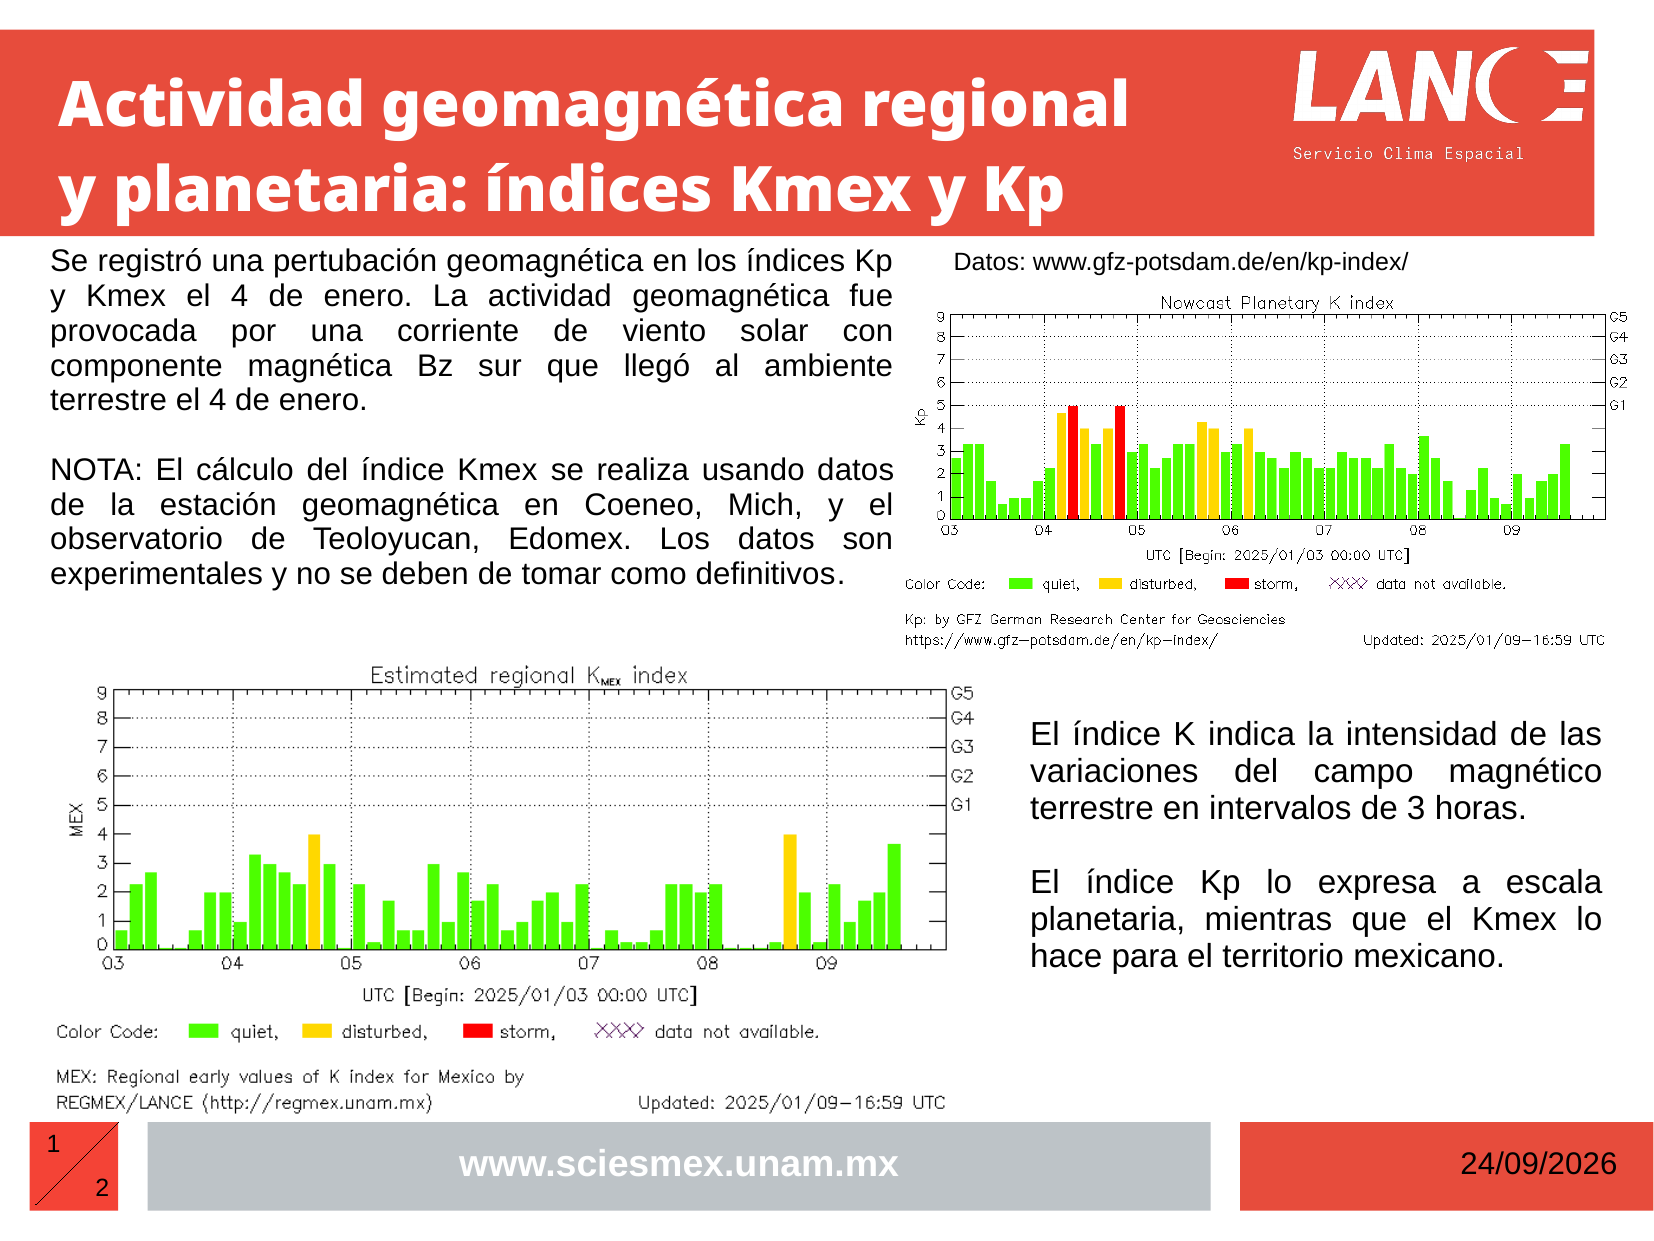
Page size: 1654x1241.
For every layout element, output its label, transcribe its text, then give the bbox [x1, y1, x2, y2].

text_box 09/01/2025 [1424, 1122, 1654, 1205]
text_box www.sciesmex.unam.mx [153, 1122, 1205, 1205]
text_box Se registró una pertubación geomagnética en los índices Kp y Kmex el 4 de enero. La actividad geomagnética fue provocada por una corriente de viento solar con componente magnética Bz sur que llegó al ambiente terrestre el 4 de enero. NOTA: El cálculo del índice Kmex se realiza usando datos de la estación geomagnética en Coeneo, Mich, y el observatorio de Teoloyucan, Edomex. Los datos son experimentales y no se deben de tomar como definitivos. [35, 236, 910, 770]
text_box Datos: www.gfz-potsdam.de/en/kp-index/ [938, 240, 1436, 277]
text_box 2 [35, 1151, 125, 1209]
title Actividad geomagnética regional y planetaria: índices Kmex y Kp [59, 59, 1312, 207]
picture [47, 277, 1642, 1116]
picture [1293, 47, 1589, 162]
text_box <número> [31, 1122, 176, 1170]
text_box El índice K indica la intensidad de las variaciones del campo magnético terrestre en intervalos de 3 horas. El índice Kp lo expresa a escala planetaria, mientras que el Kmex lo hace para el territorio mexicano. [1015, 707, 1619, 1052]
